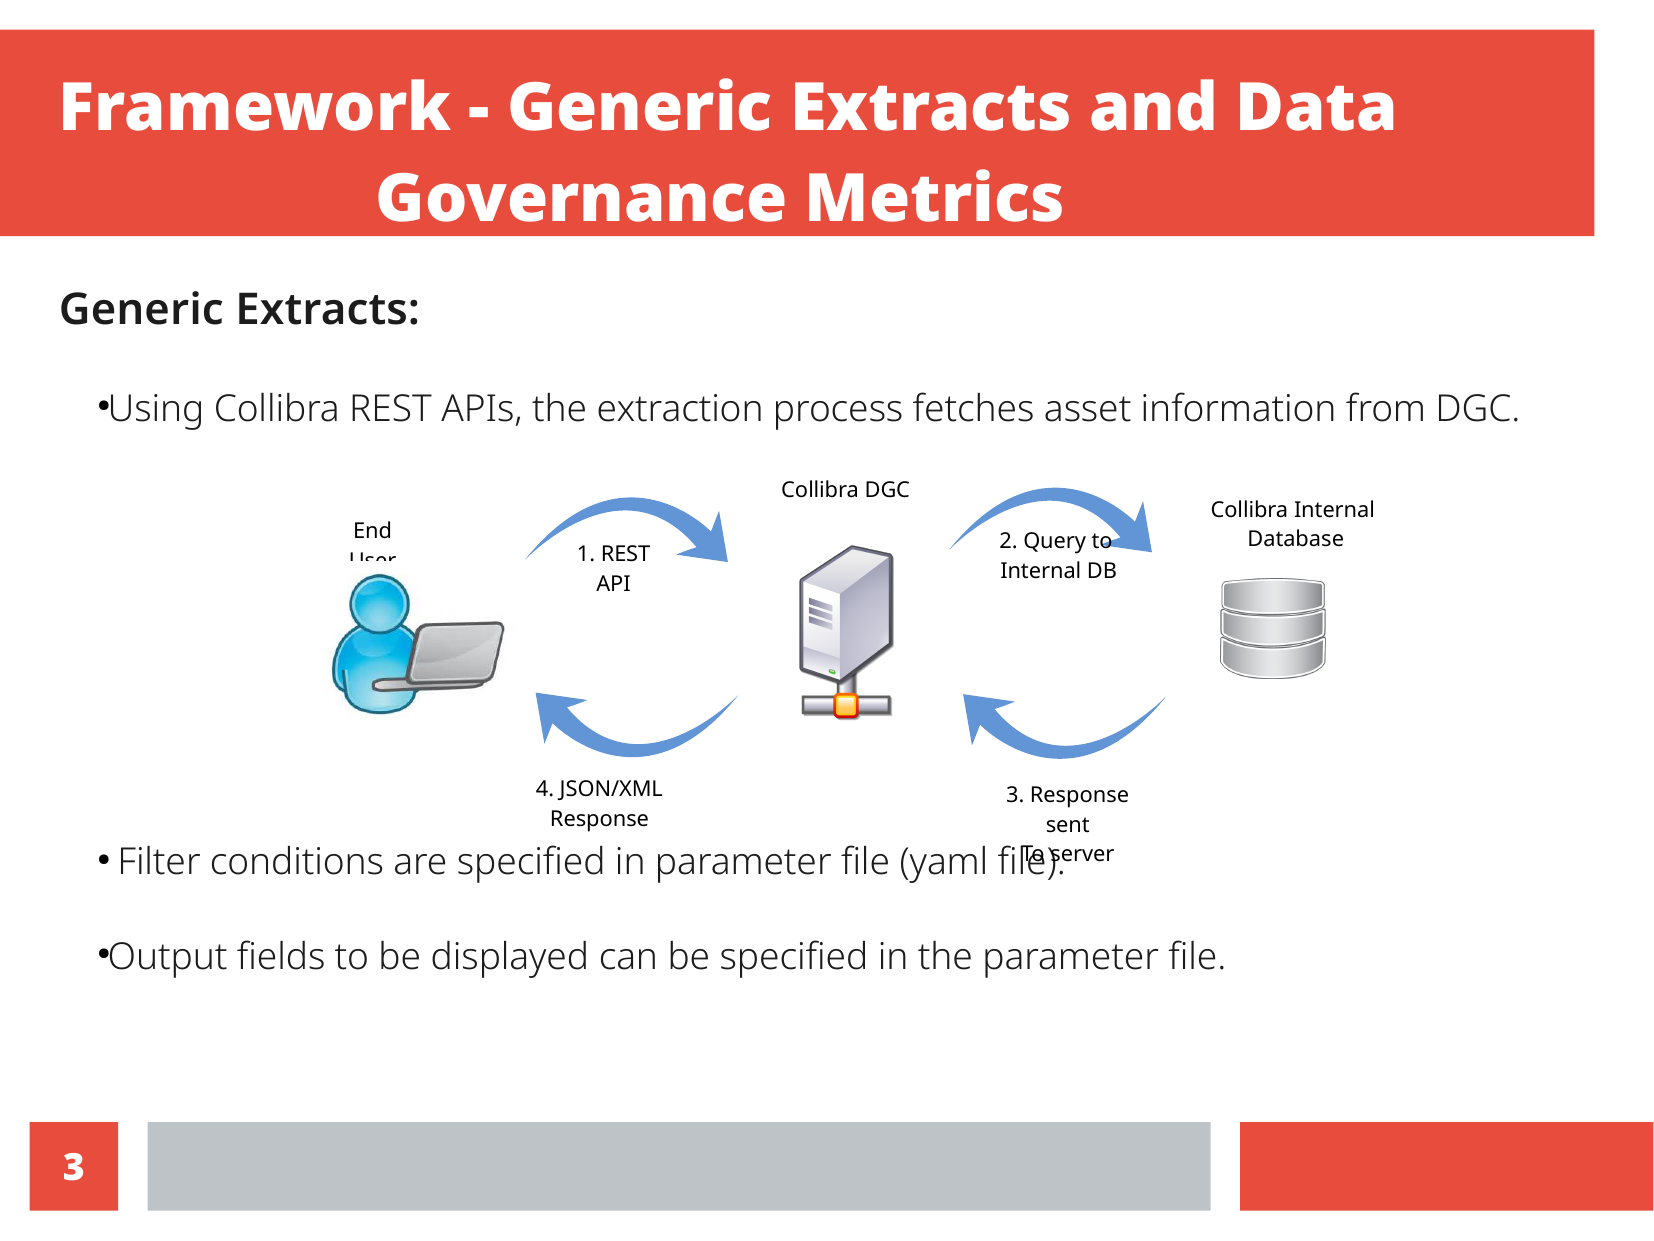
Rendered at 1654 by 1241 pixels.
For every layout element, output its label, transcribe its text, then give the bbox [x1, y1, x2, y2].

text_box 2. Query to Internal DB [984, 518, 1137, 593]
text_box Collibra DGC [766, 467, 933, 512]
text_box 1. REST API [562, 531, 690, 600]
text_box 4. JSON/XML Response [521, 765, 772, 811]
picture [958, 689, 1171, 764]
title Framework - Generic Extracts and Data Governance Metrics [59, 59, 1595, 207]
text_box 3. Response sent To server [991, 772, 1177, 846]
picture [311, 492, 733, 731]
list Generic Extracts: Using Collibra REST APIs, the extraction process fetches asset information from DGC. Filter conditions are specified in parameter file (yaml file). Output fields to be displayed can be specified in the parameter file. [59, 277, 1565, 1046]
picture [1220, 578, 1326, 679]
text_box End User [333, 508, 450, 554]
picture [531, 688, 743, 762]
text_box Collibra Internal Database [1195, 486, 1404, 561]
picture [757, 543, 937, 724]
picture [945, 483, 1157, 557]
